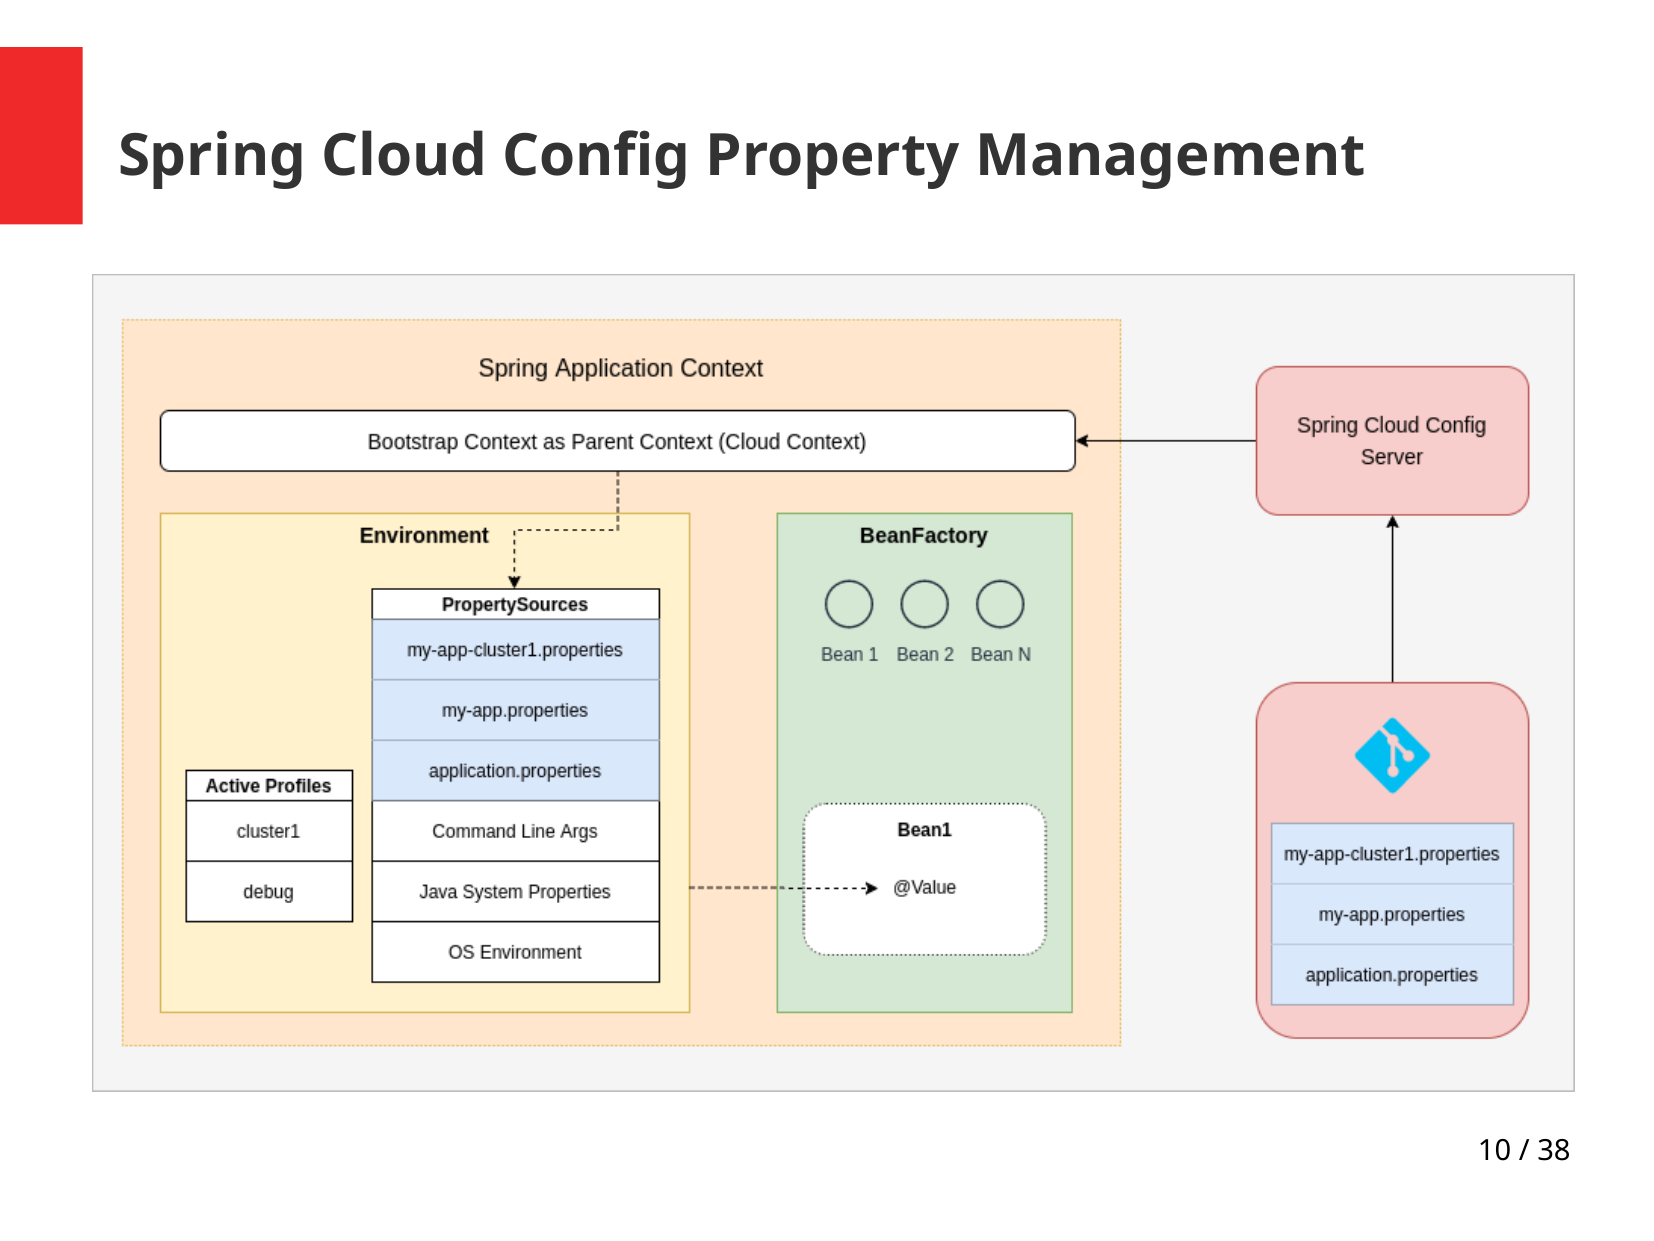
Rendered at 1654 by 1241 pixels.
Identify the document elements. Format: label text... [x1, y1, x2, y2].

title Spring Cloud Config Property Management [118, 49, 1571, 257]
picture [92, 274, 1575, 1092]
